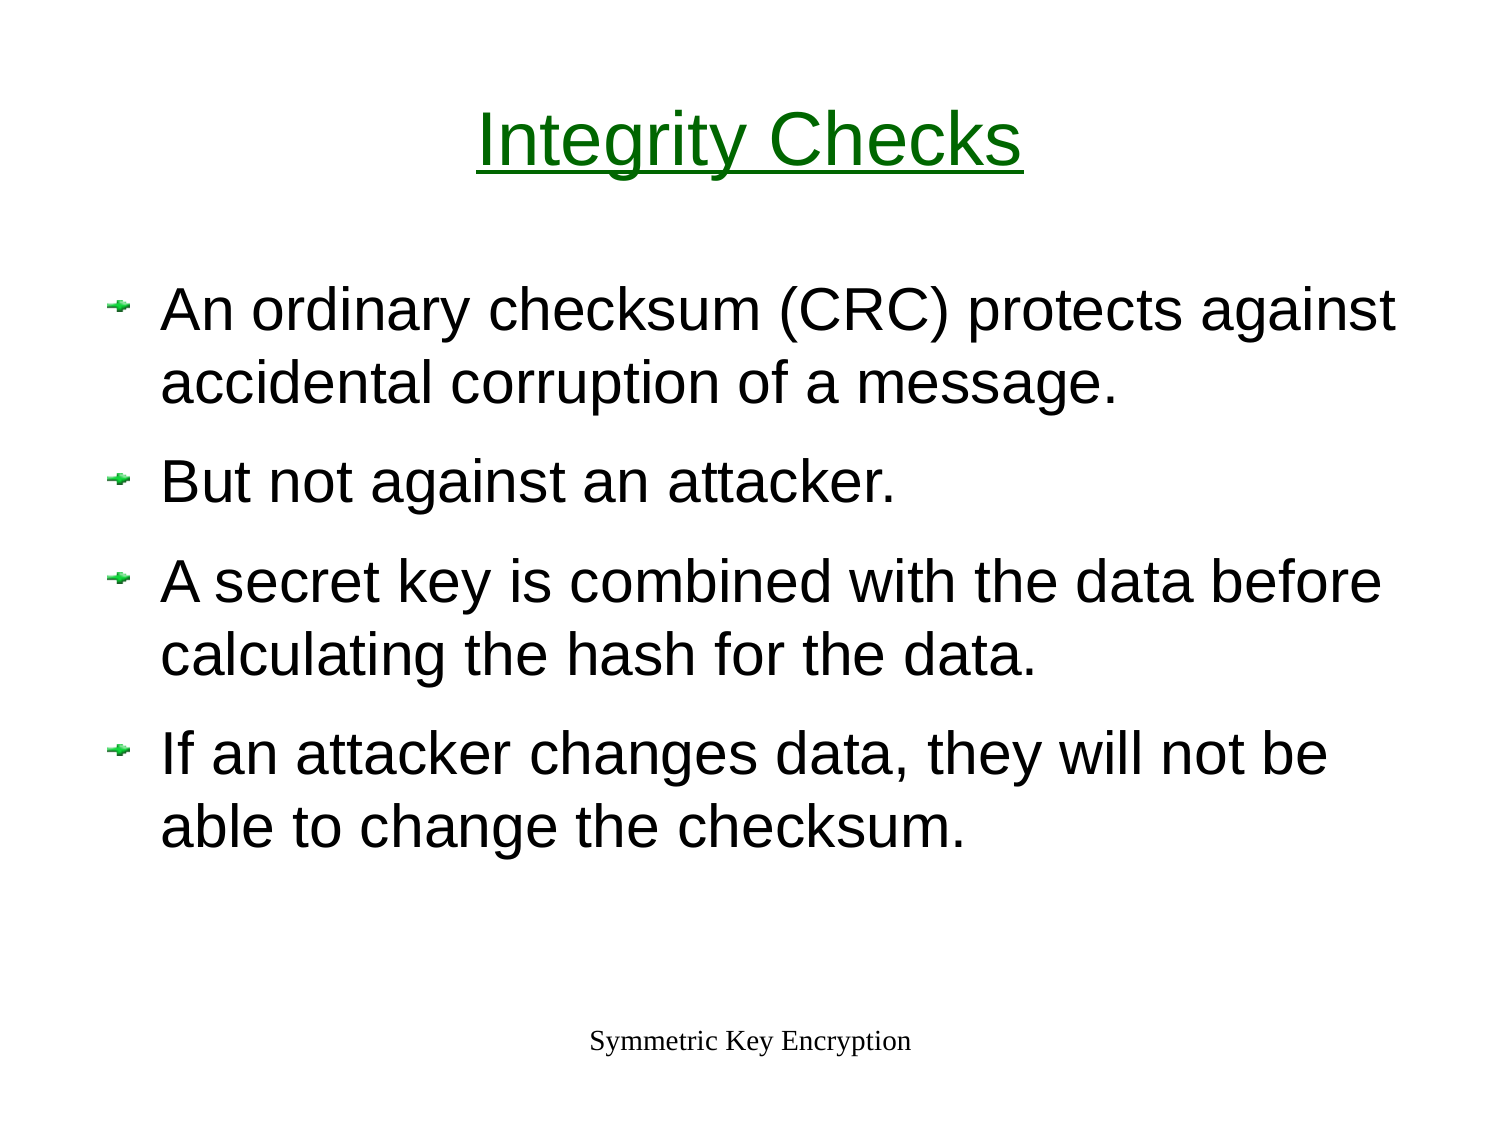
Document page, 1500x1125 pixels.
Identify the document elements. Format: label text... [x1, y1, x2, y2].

list An ordinary checksum (CRC) protects against accidental corruption of a message. But not against an attacker. A secret key is combined with the data before calculating the hash for the data. If an attacker changes data, they will not be able to change the checksum. [75, 262, 1425, 1006]
title Integrity Checks [75, 93, 1425, 185]
